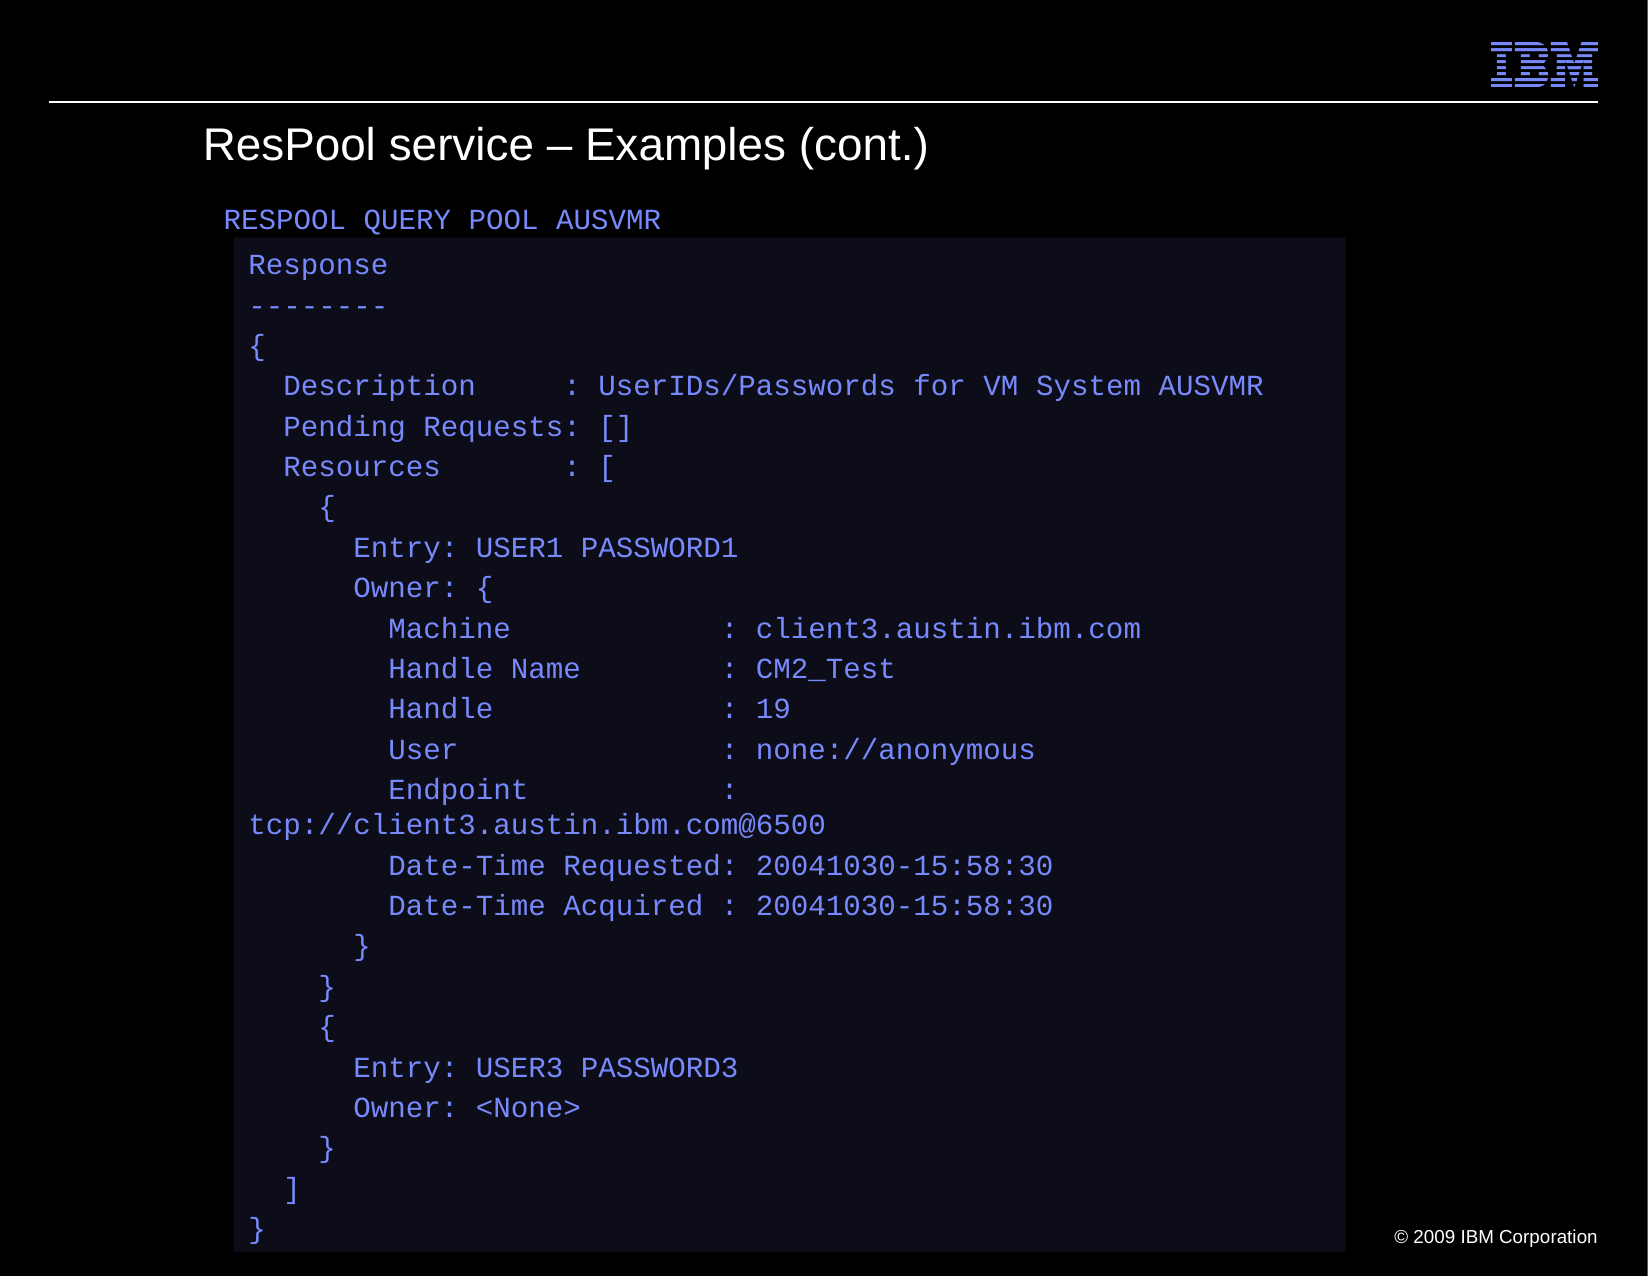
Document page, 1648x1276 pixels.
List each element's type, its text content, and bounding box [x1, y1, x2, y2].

text_box Response -------- { Description : UserIDs/Passwords for VM System AUSVMR Pending Requests: [] Resources : [ { Entry: USER1 PASSWORD1 Owner: { Machine : client3.austin.ibm.com Handle Name : CM2_Test Handle : 19 User : none://anonymous Endpoint : tcp://client3.austin.ibm.com@6500 Date-Time Requested: 20041030-15:58:30 Date-Time Acquired : 20041030-15:58:30 } } { Entry: USER3 PASSWORD3 Owner: <None> } ] } [233, 237, 1346, 1253]
title ResPool service – Examples (cont.) [186, 112, 1648, 206]
text_box RESPOOL QUERY POOL AUSVMR [223, 206, 1646, 236]
picture [1491, 42, 1598, 87]
